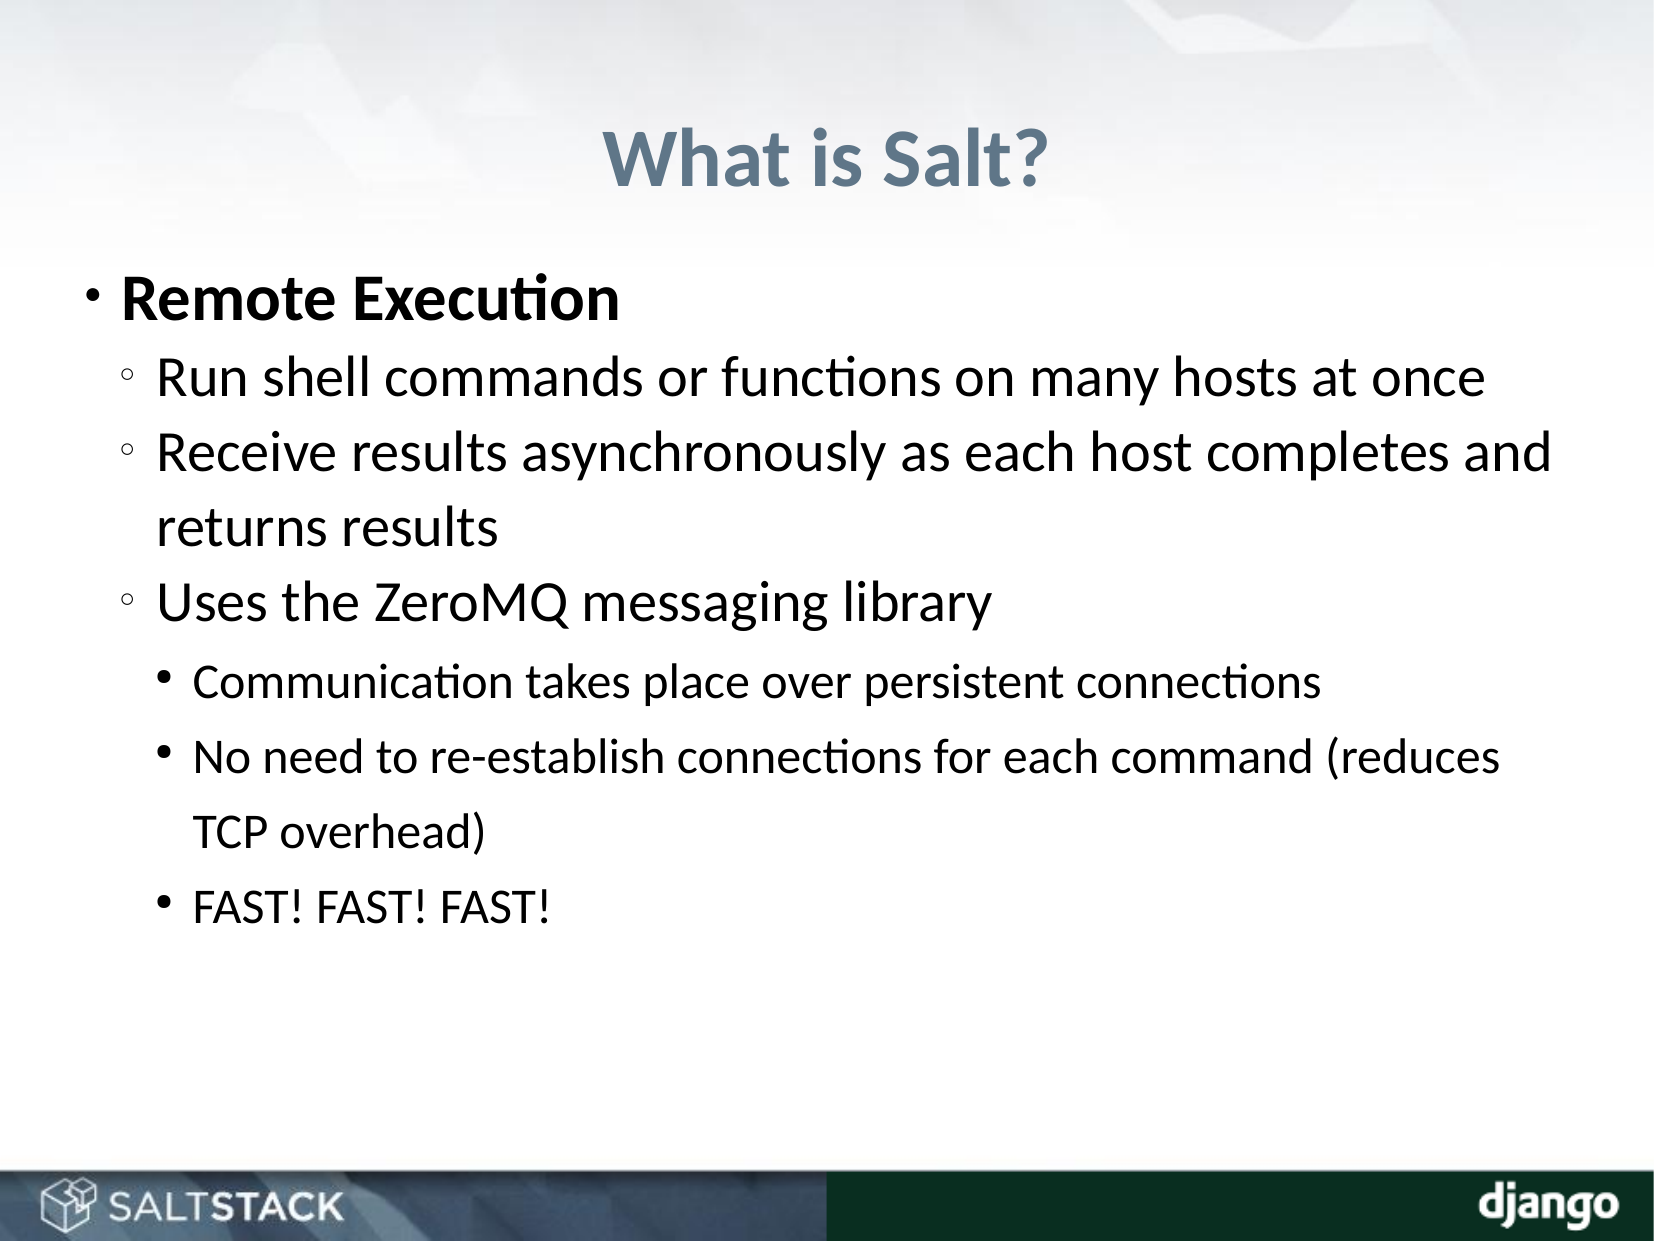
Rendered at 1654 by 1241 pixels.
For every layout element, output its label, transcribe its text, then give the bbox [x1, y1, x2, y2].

picture [0, 0, 1654, 1241]
text_box What is Salt? [82, 49, 1571, 245]
text_box Remote Execution Run shell commands or functions on many hosts at once Receive results asynchronously as each host completes and returns results Uses the ZeroMQ messaging library Communication takes place over persistent connections No need to re-establish connections for each command (reduces TCP overhead) FAST! FAST! FAST! [69, 245, 1585, 1125]
